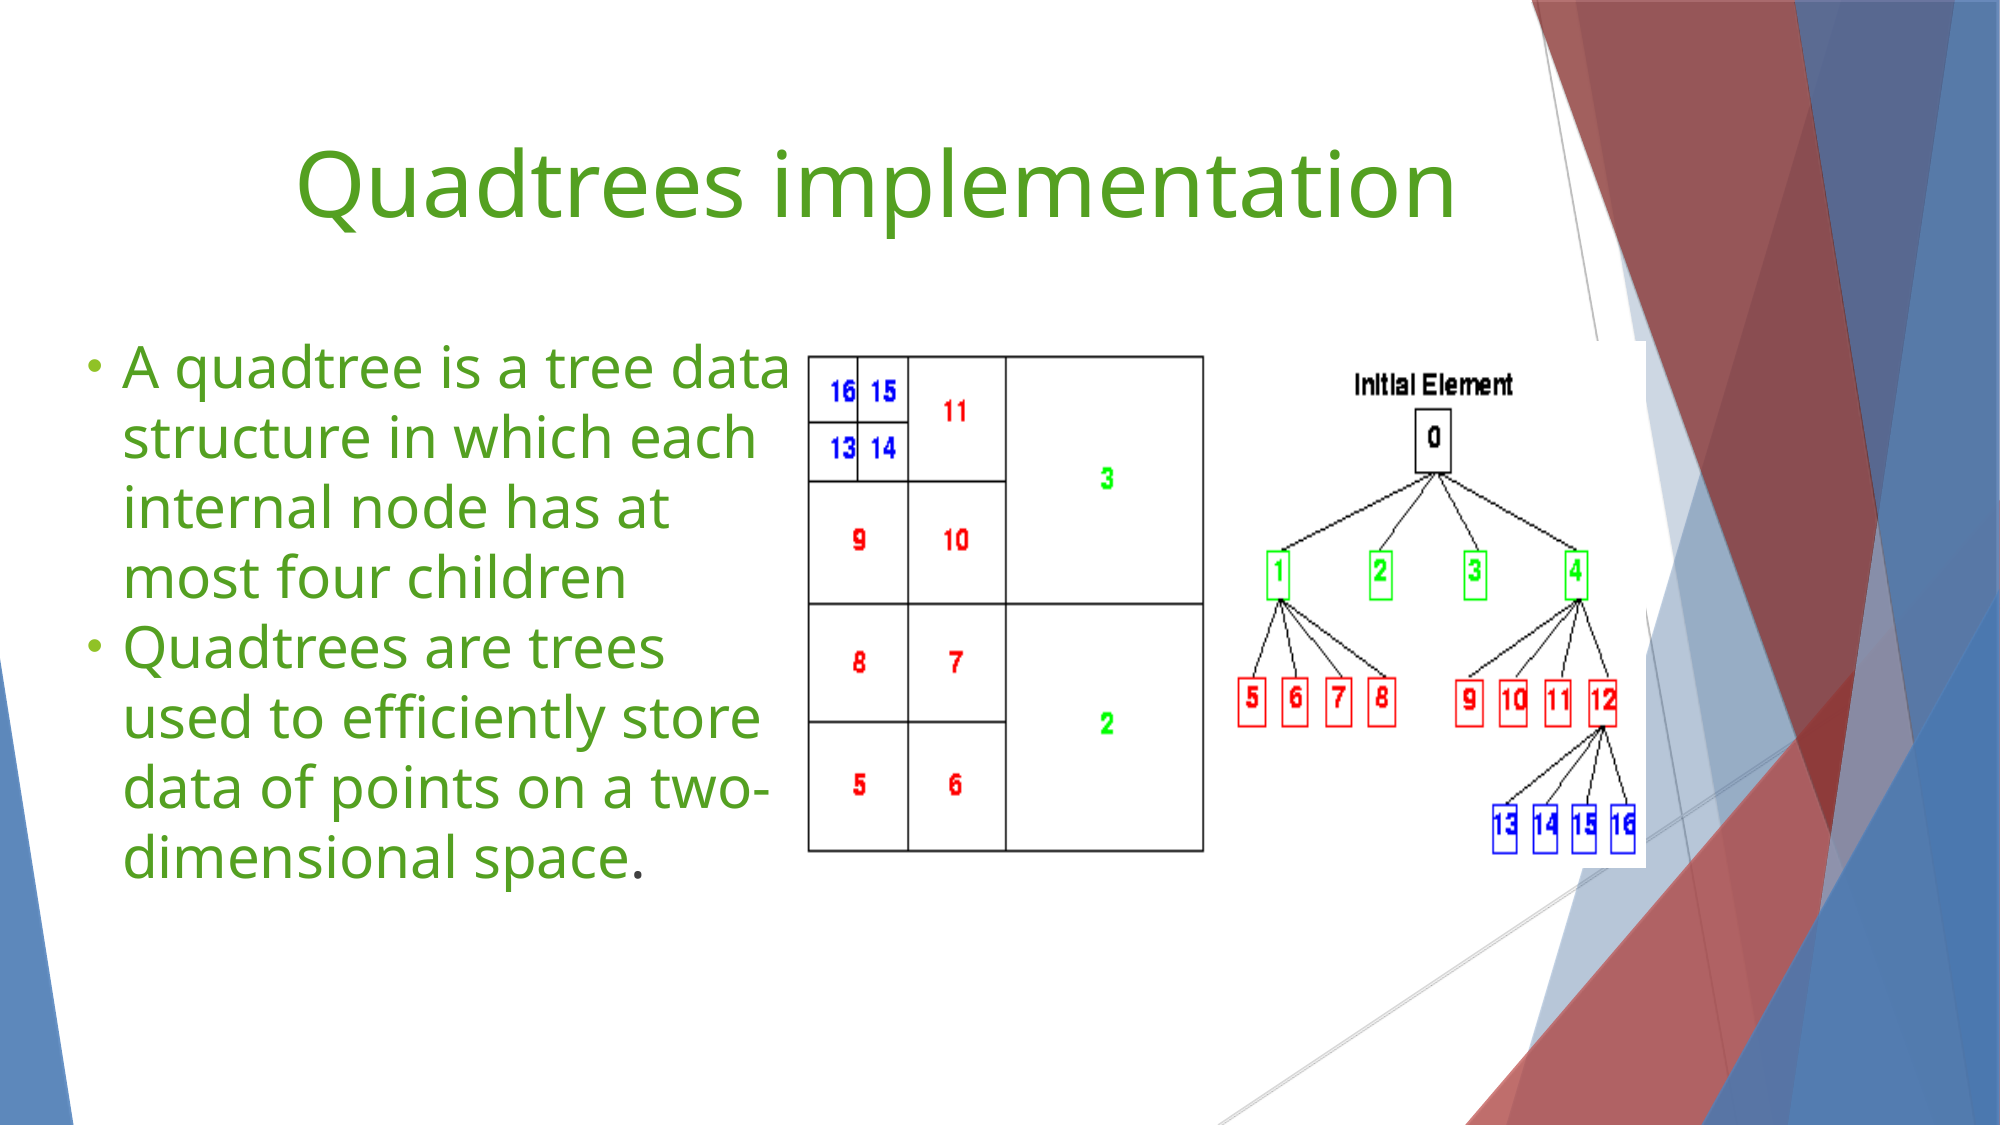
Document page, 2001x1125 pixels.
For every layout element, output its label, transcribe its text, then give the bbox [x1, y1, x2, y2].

picture [793, 341, 1646, 868]
text_box A quadtree is a tree data structure in which each internal node has at most four children Quadtrees are trees used to efficiently store data of points on a two-dimensional space. [71, 323, 820, 760]
text_box Quadtrees implementation [279, 33, 1493, 244]
